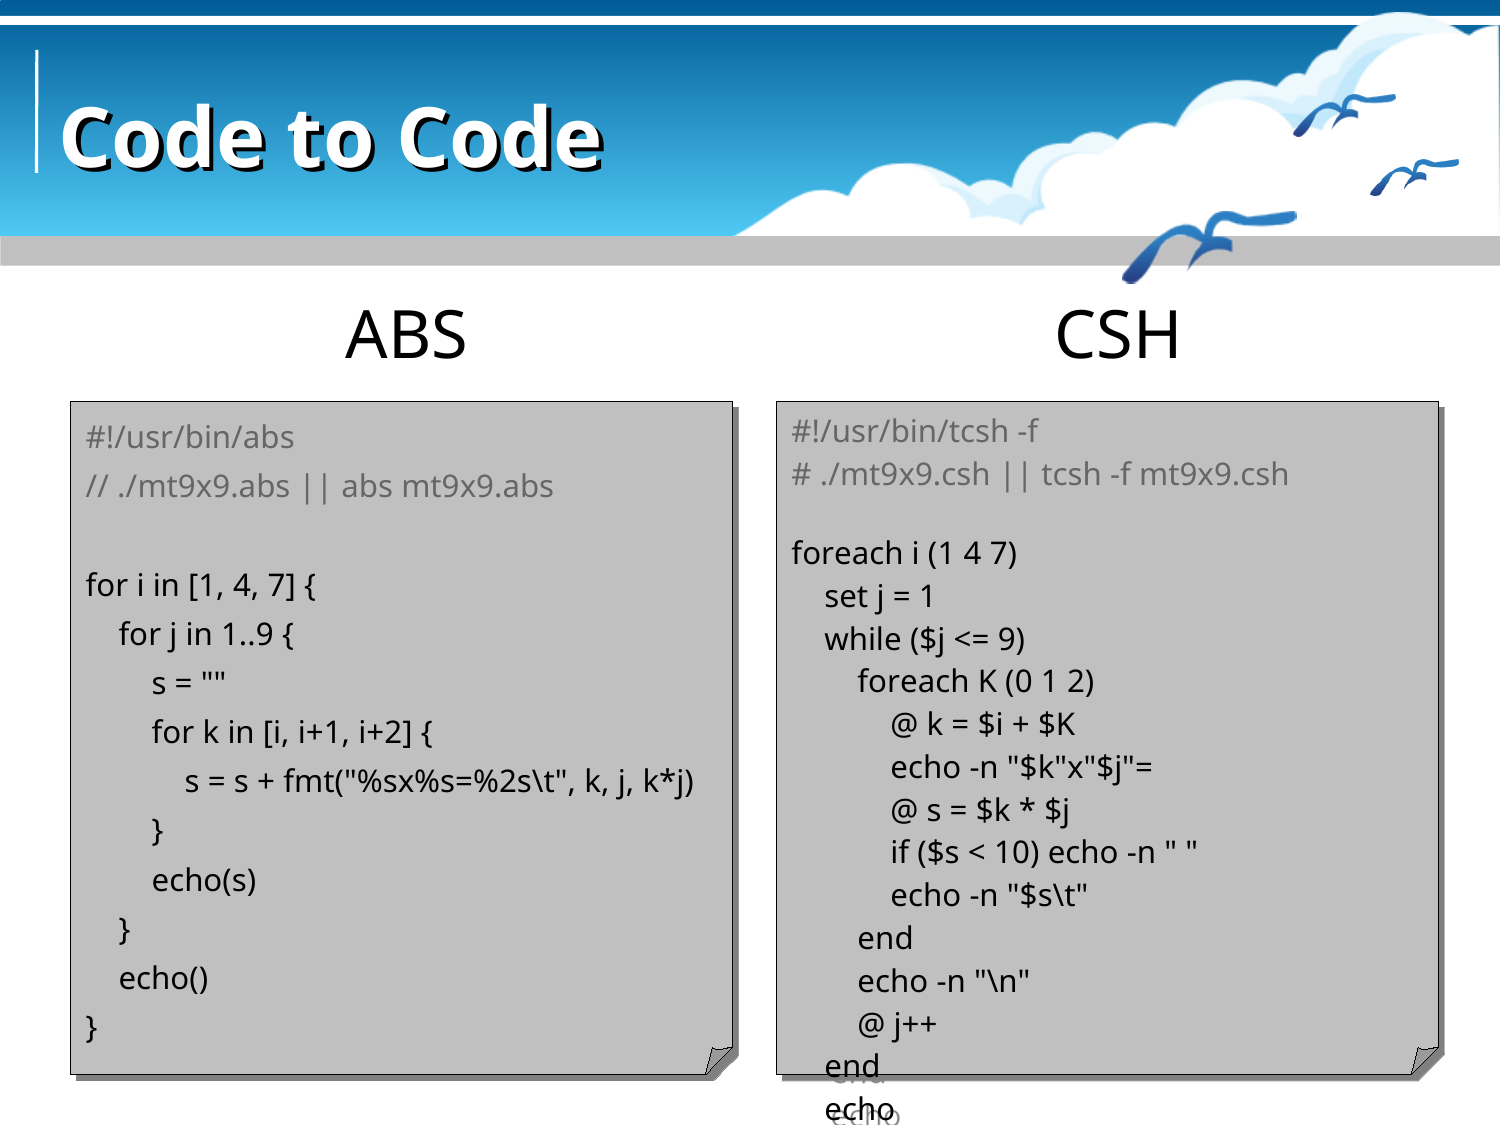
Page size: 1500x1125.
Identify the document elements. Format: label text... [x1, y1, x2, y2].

picture [730, 12, 1500, 284]
text_box #!/usr/bin/abs // ./mt9x9.abs || abs mt9x9.abs for i in [1, 4, 7] { for j in 1..9 { s = "" for k in [i, i+1, i+2] { s = s + fmt("%sx%s=%2s\t", k, j, k*j) } echo(s) } echo() } [70, 401, 733, 1075]
text_box CSH [1039, 283, 1241, 388]
title Code to Code [59, 86, 1465, 186]
text_box ABS [330, 283, 514, 388]
text_box #!/usr/bin/tcsh -f # ./mt9x9.csh || tcsh -f mt9x9.csh foreach i (1 4 7) set j = 1 while ($j <= 9) foreach K (0 1 2) @ k = $i + $K echo -n "$k"x"$j"= @ s = $k * $j if ($s < 10) echo -n " " echo -n "$s\t" end echo -n "\n" @ j++ end echo end [776, 401, 1439, 1075]
